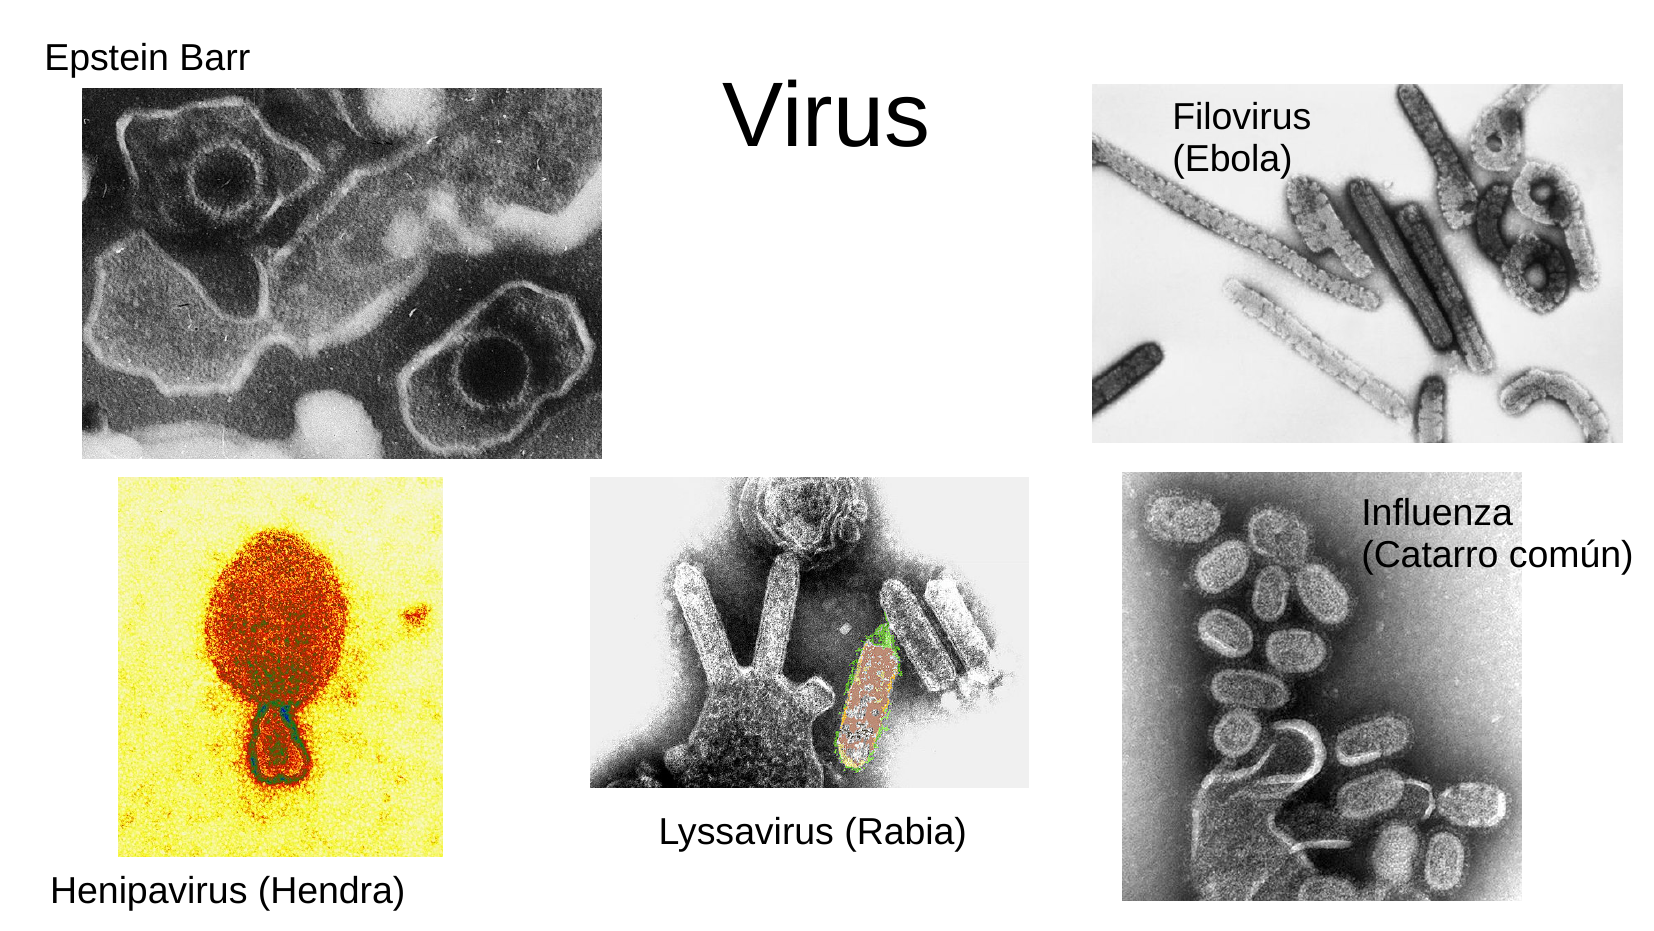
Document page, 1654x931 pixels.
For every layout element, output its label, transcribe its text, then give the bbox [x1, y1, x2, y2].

picture [1122, 472, 1522, 901]
text_box Lyssavirus (Rabia) [643, 803, 999, 860]
text_box Influenza (Catarro común) [1346, 484, 1654, 584]
picture [1092, 84, 1623, 443]
picture [590, 477, 1029, 788]
text_box Epstein Barr [29, 29, 384, 87]
text_box Henipavirus (Hendra) [35, 862, 473, 931]
picture [82, 88, 602, 459]
title Virus [82, 37, 1571, 193]
picture [118, 477, 443, 857]
text_box Filovirus (Ebola) [1157, 88, 1512, 188]
